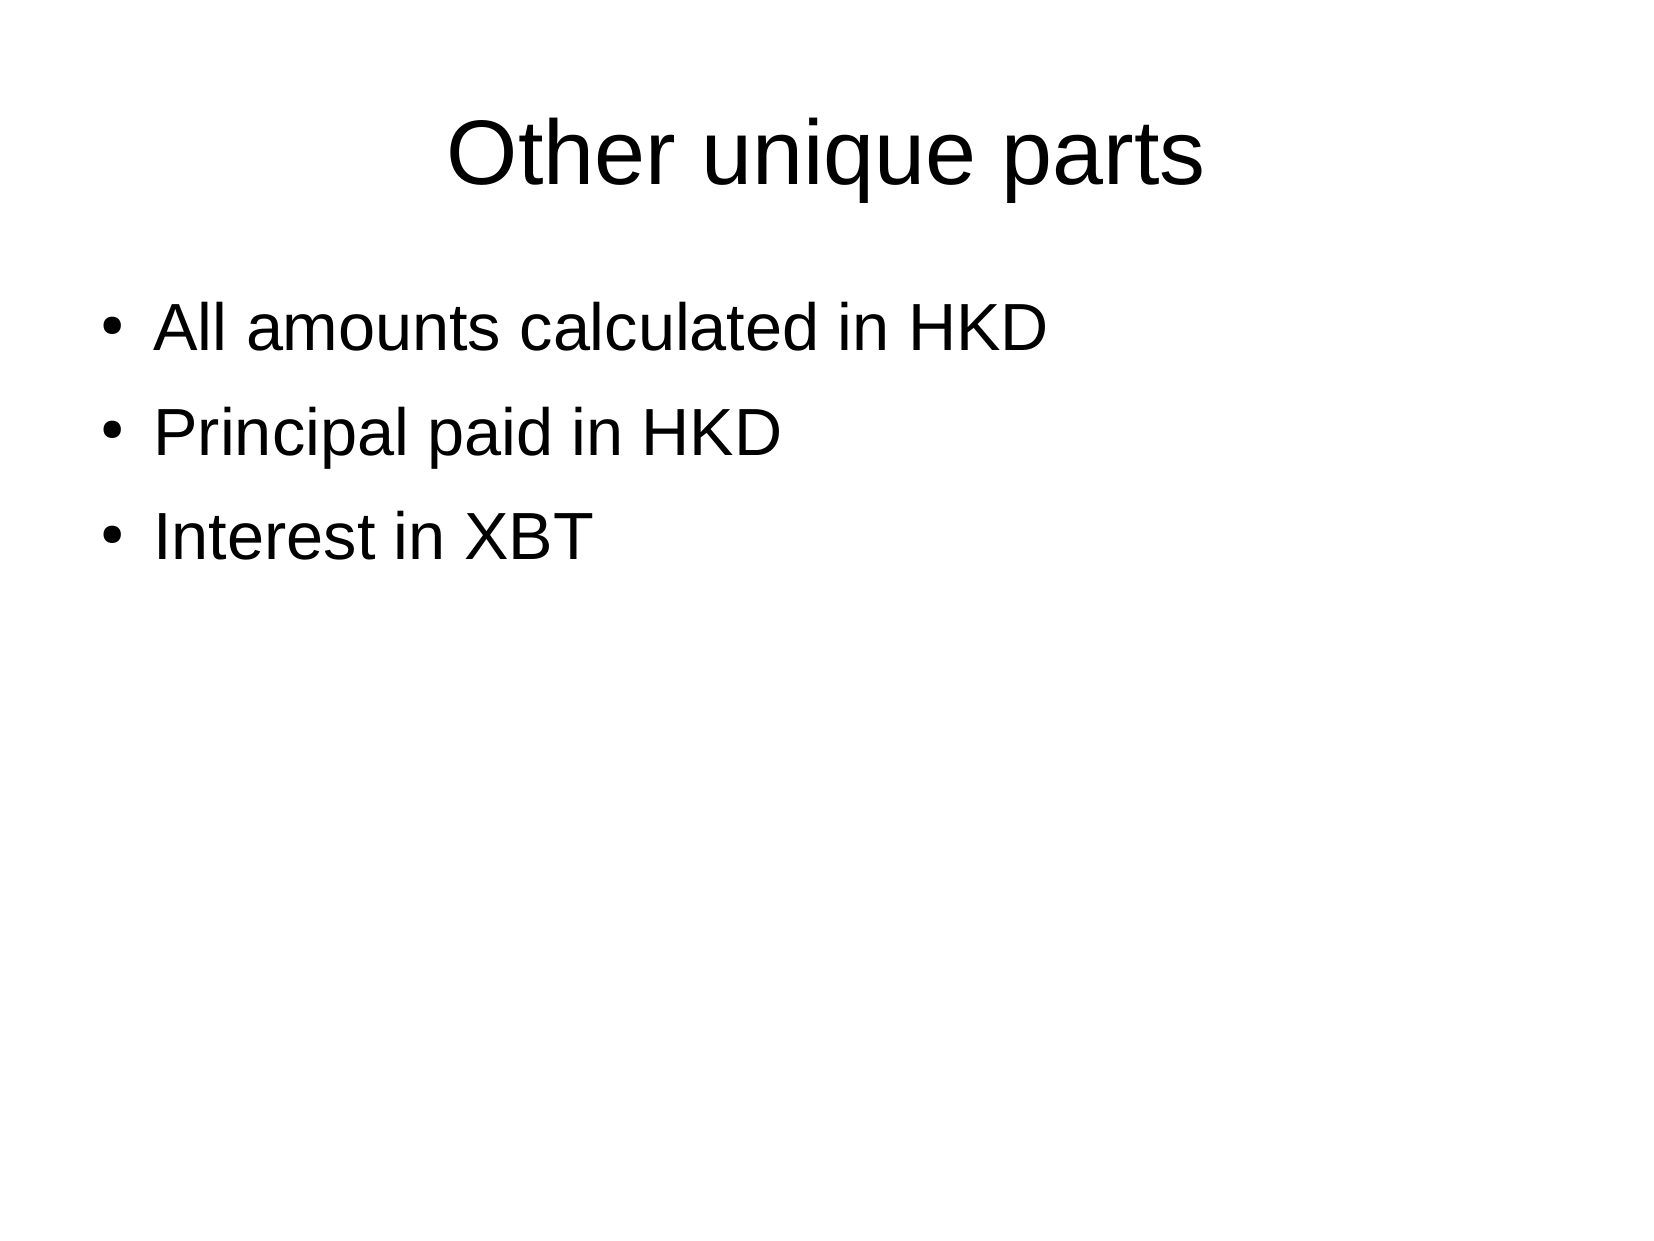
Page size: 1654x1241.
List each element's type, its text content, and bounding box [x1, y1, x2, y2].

list All amounts calculated in HKD Principal paid in HKD Interest in XBT [82, 290, 1571, 1010]
title Other unique parts [82, 49, 1571, 257]
